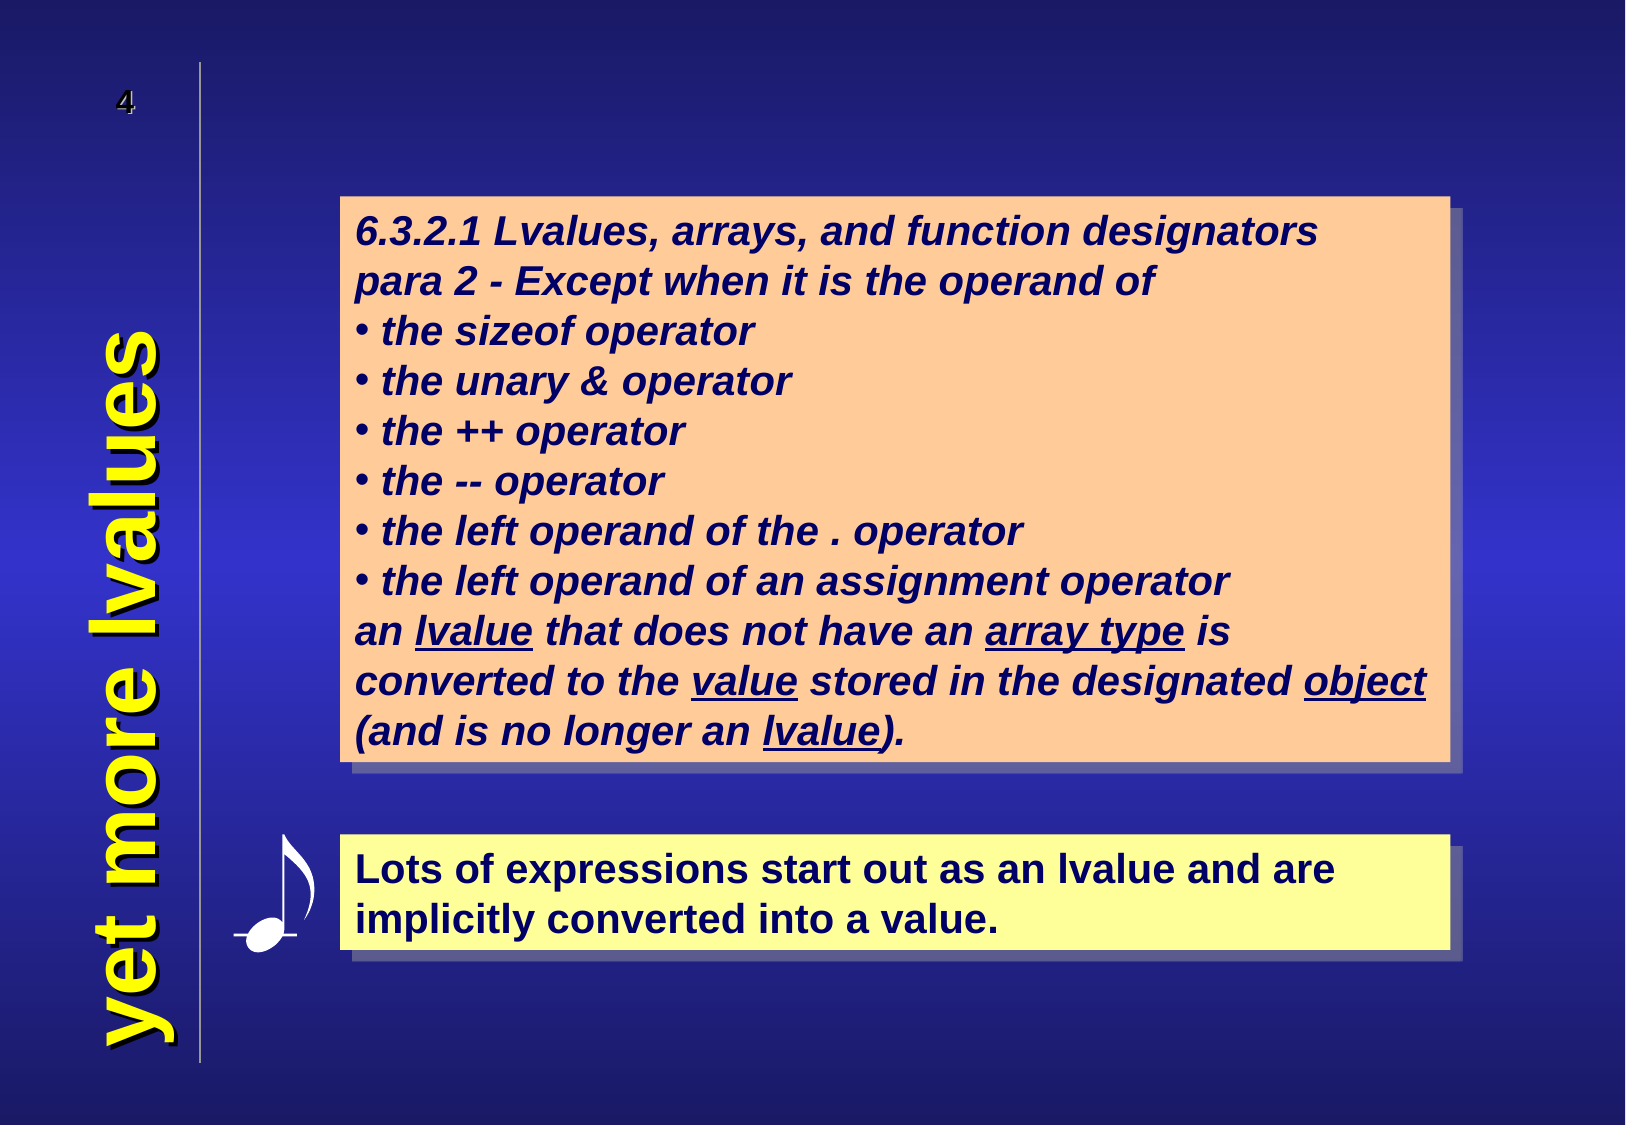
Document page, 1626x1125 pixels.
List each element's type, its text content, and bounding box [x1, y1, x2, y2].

text_box Lots of expressions start out as an lvalue and are implicitly converted into a value. [340, 834, 1451, 950]
title yet more lvalues [50, 187, 188, 1063]
text_box [233, 834, 315, 953]
text_box 6.3.2.1 Lvalues, arrays, and function designators para 2 - Except when it is the operand of the sizeof operator the unary & operator the ++ operator the -- operator the left operand of the . operator the left operand of an assignment operator an lvalue that does not have an array type is converted to the value stored in the designated object (and is no longer an lvalue). [340, 196, 1451, 763]
